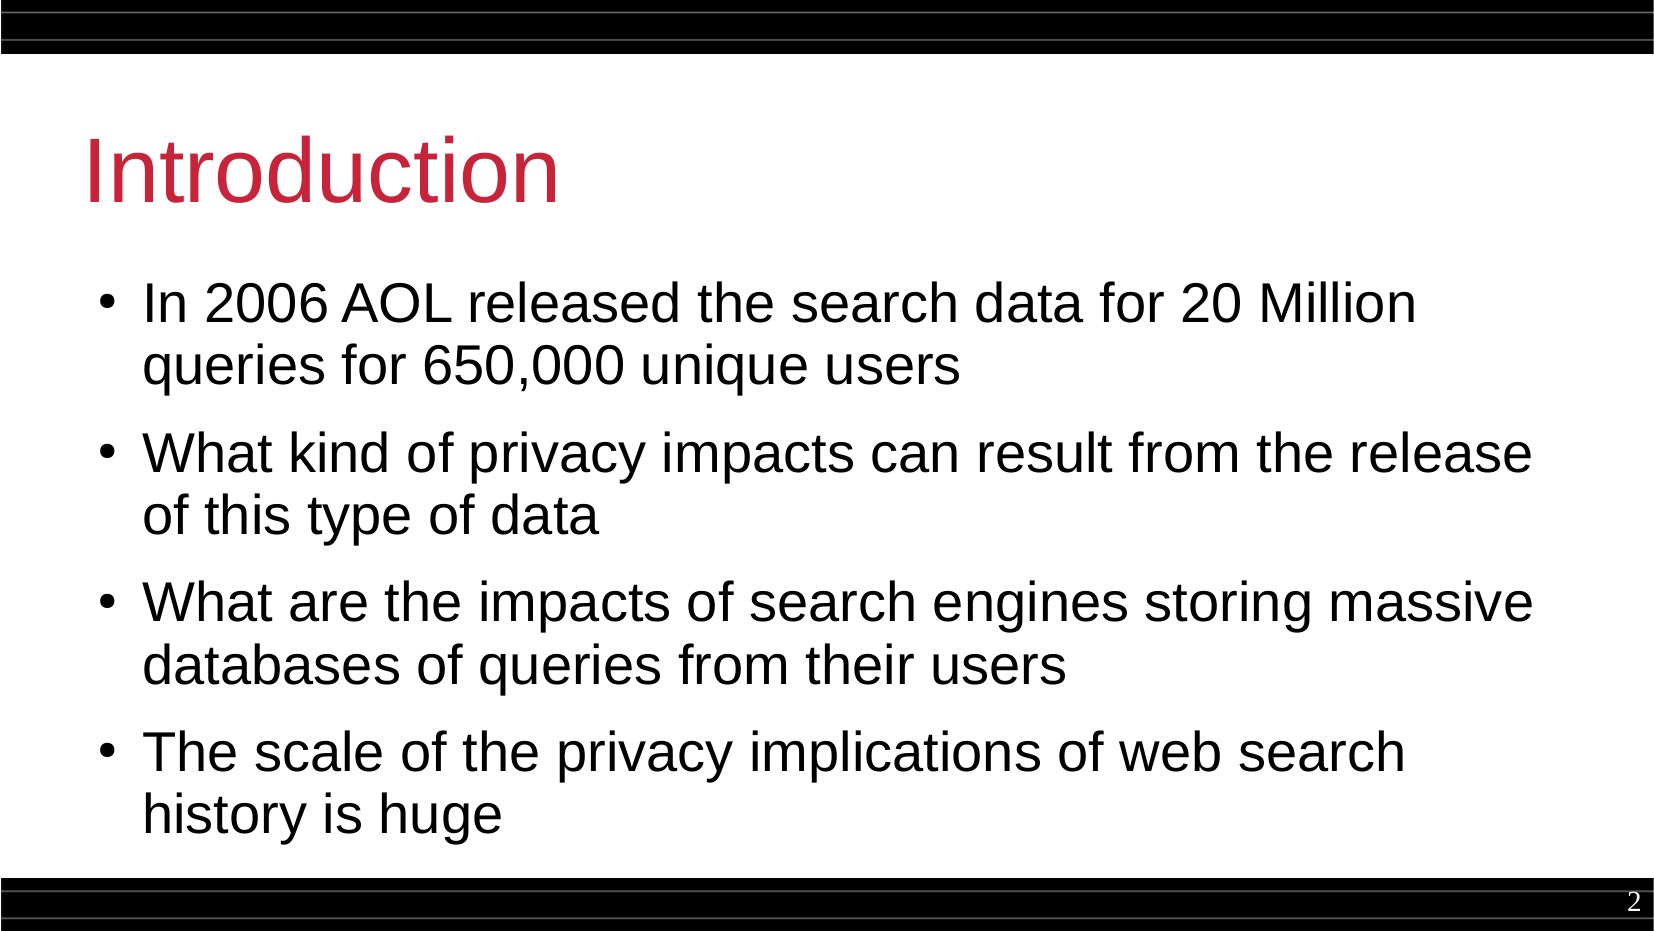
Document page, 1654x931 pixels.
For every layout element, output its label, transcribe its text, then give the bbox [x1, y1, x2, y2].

picture [1, 0, 1654, 54]
title Introduction [82, 92, 1571, 249]
picture [1, 878, 1654, 931]
list In 2006 AOL released the search data for 20 Million queries for 650,000 unique users What kind of privacy impacts can result from the release of this type of data What are the impacts of search engines storing massive databases of queries from their users The scale of the privacy implications of web search history is huge [82, 271, 1571, 851]
